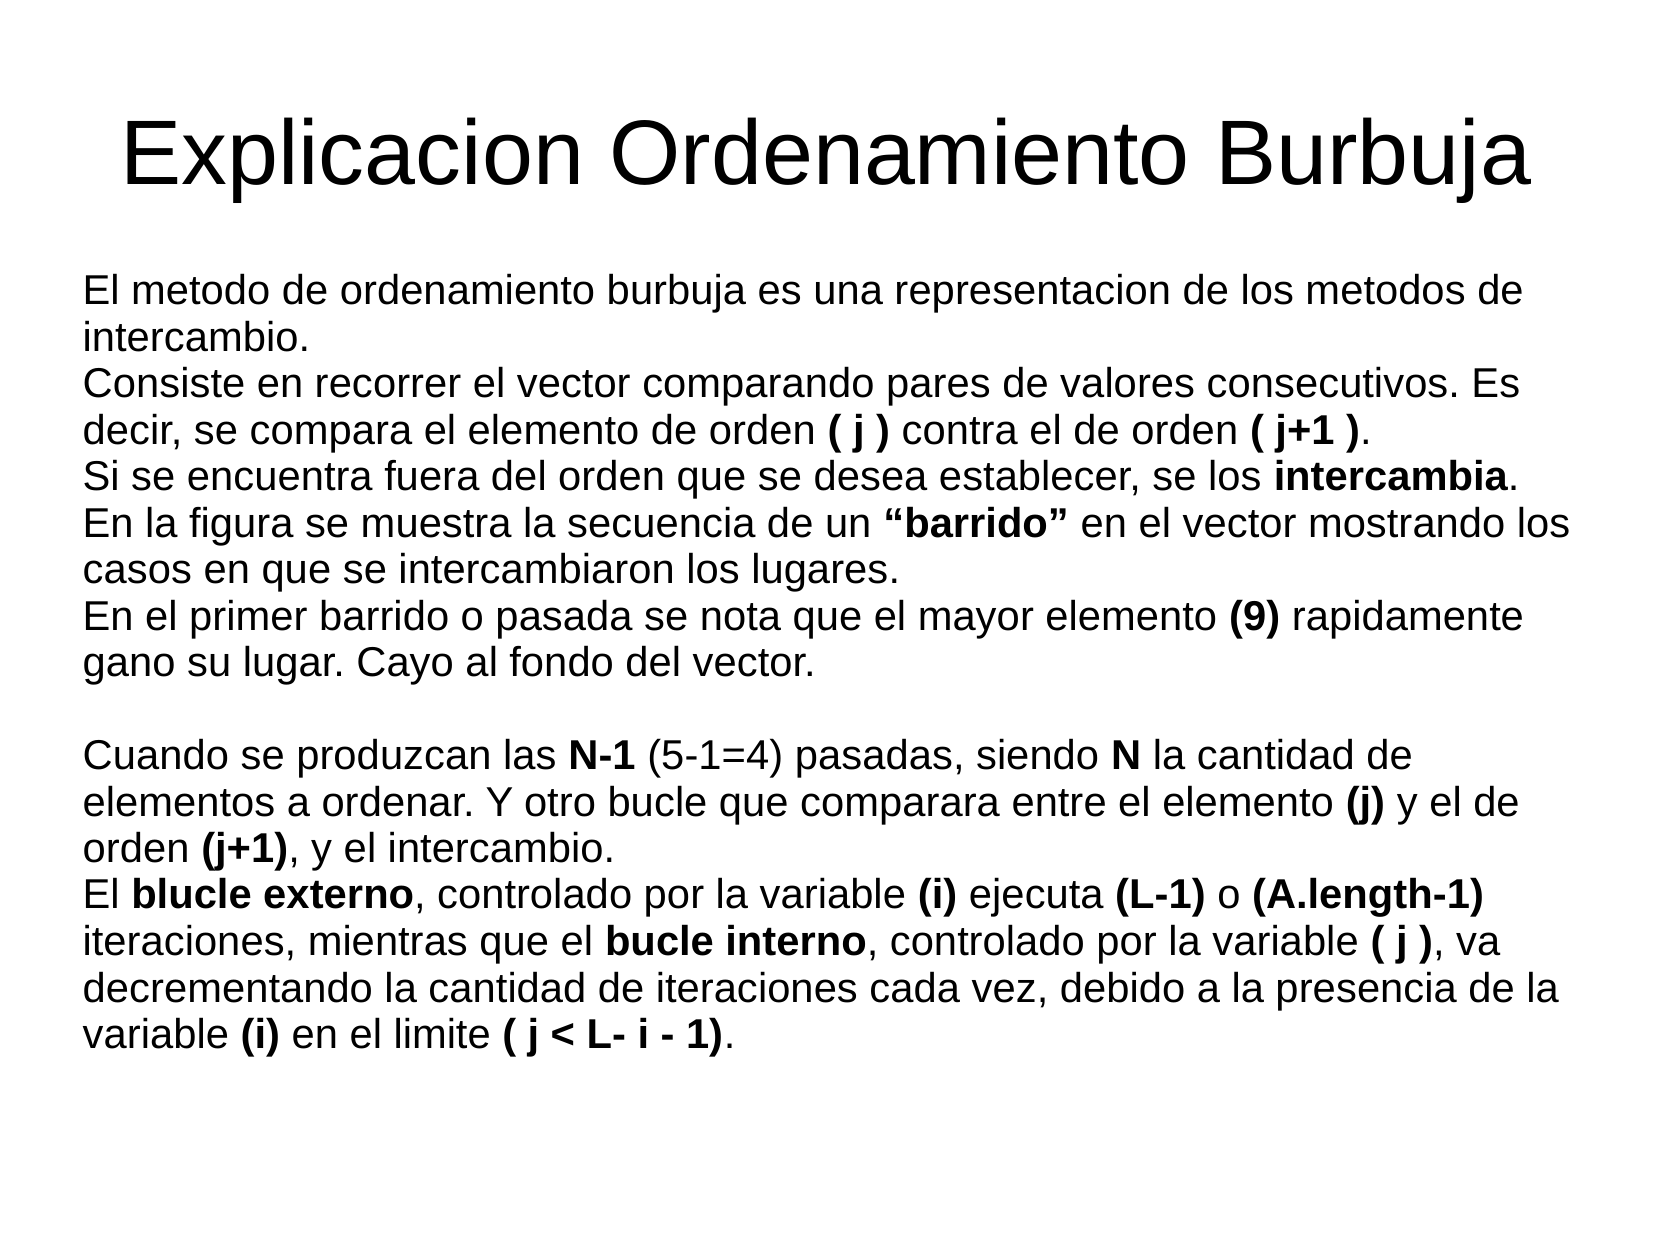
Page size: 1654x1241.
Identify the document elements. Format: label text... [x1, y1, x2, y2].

subtitle El metodo de ordenamiento burbuja es una representacion de los metodos de intercambio. Consiste en recorrer el vector comparando pares de valores consecutivos. Es decir, se compara el elemento de orden ( j ) contra el de orden ( j+1 ). Si se encuentra fuera del orden que se desea establecer, se los intercambia. En la figura se muestra la secuencia de un “barrido” en el vector mostrando los casos en que se intercambiaron los lugares. En el primer barrido o pasada se nota que el mayor elemento (9) rapidamente gano su lugar. Cayo al fondo del vector. Cuando se produzcan las N-1 (5-1=4) pasadas, siendo N la cantidad de elementos a ordenar. Y otro bucle que comparara entre el elemento (j) y el de orden (j+1), y el intercambio. El blucle externo, controlado por la variable (i) ejecuta (L-1) o (A.length-1) iteraciones, mientras que el bucle interno, controlado por la variable ( j ), va decrementando la cantidad de iteraciones cada vez, debido a la presencia de la variable (i) en el limite ( j < L- i - 1). [82, 259, 1571, 1140]
title Explicacion Ordenamiento Burbuja [82, 49, 1571, 257]
